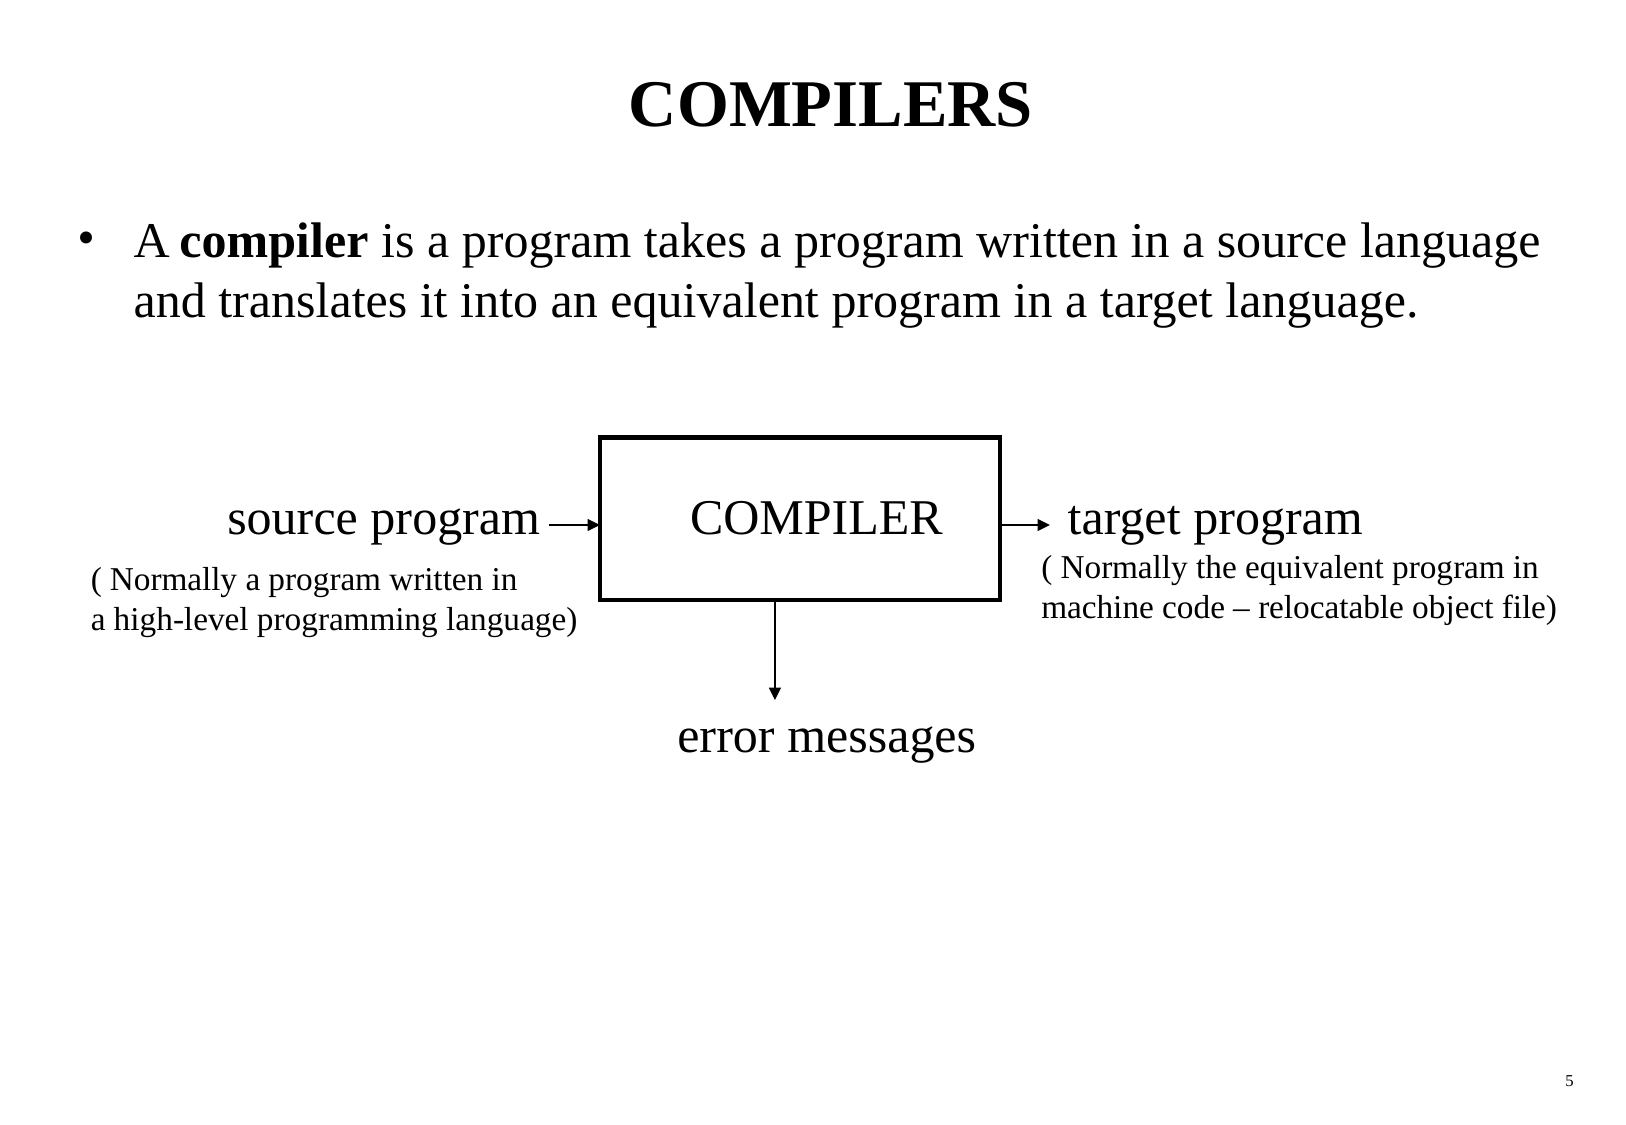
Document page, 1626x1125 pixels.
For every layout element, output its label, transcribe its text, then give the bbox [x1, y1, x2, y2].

text_box <number> [1250, 1062, 1589, 1101]
text_box ( Normally a program written in a high-level programming language) [76, 549, 594, 646]
title COMPILERS [62, 24, 1600, 175]
text_box ( Normally the equivalent program in machine code – relocatable object file) [1026, 537, 1573, 633]
list A compiler is a program takes a program written in a source language and translates it into an equivalent program in a target language. source program COMPILER target program error messages [62, 199, 1600, 1038]
